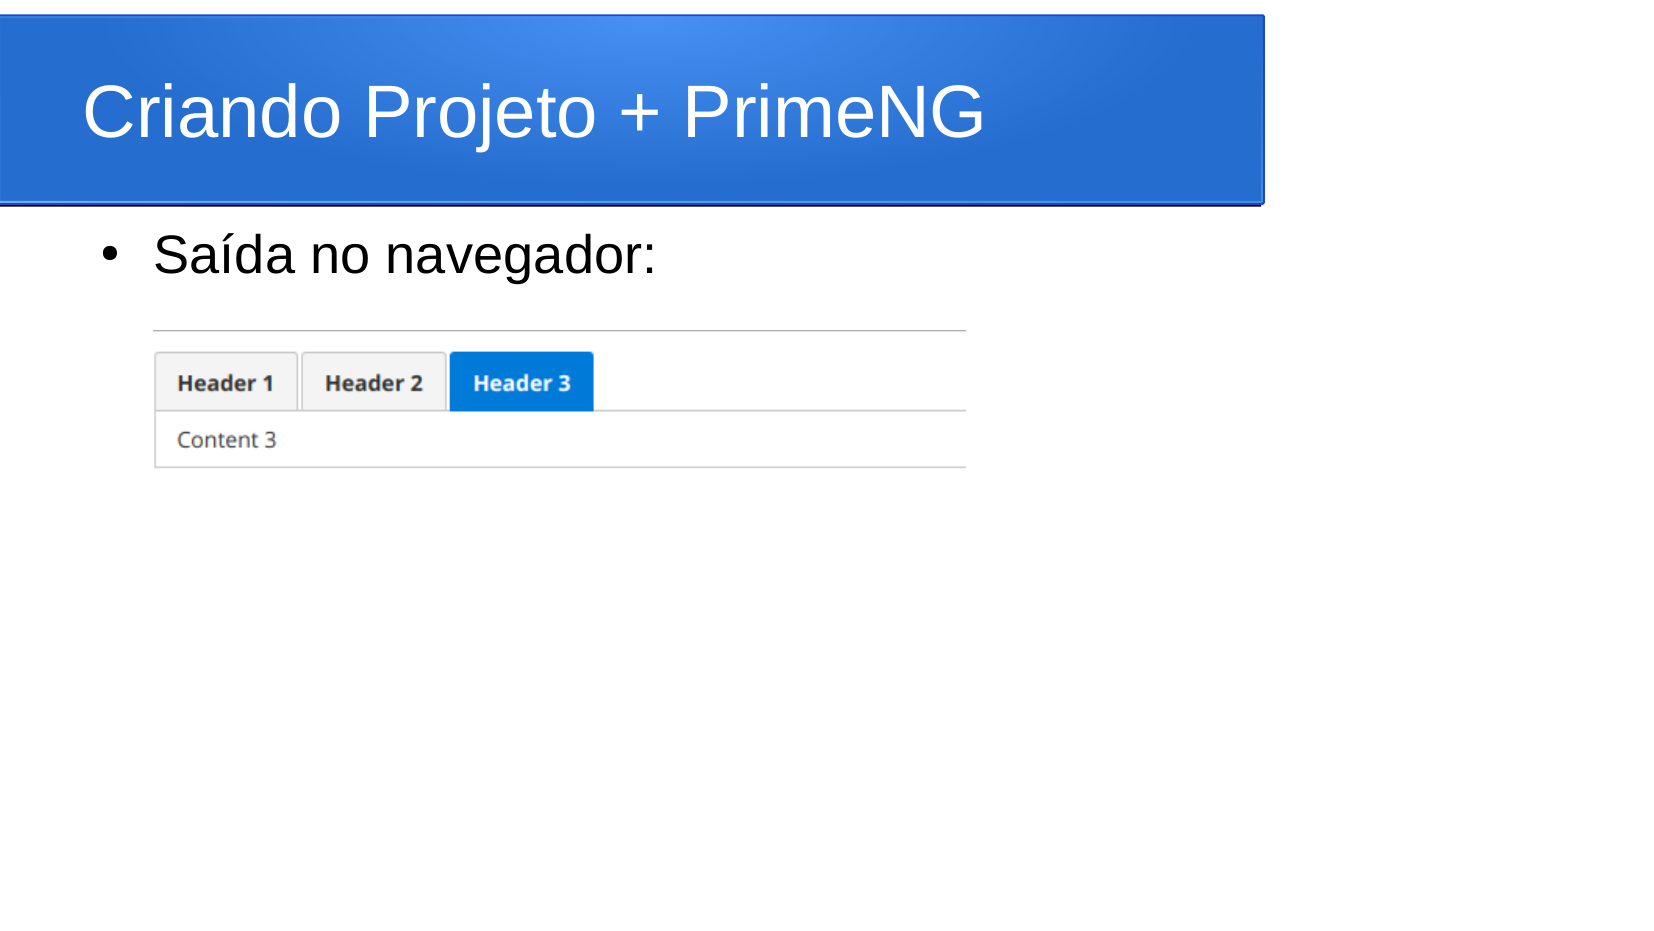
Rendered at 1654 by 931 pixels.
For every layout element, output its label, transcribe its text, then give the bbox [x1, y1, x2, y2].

picture [153, 330, 966, 561]
title Criando Projeto + PrimeNG [82, 35, 1235, 189]
list Saída no navegador: [82, 224, 1571, 764]
